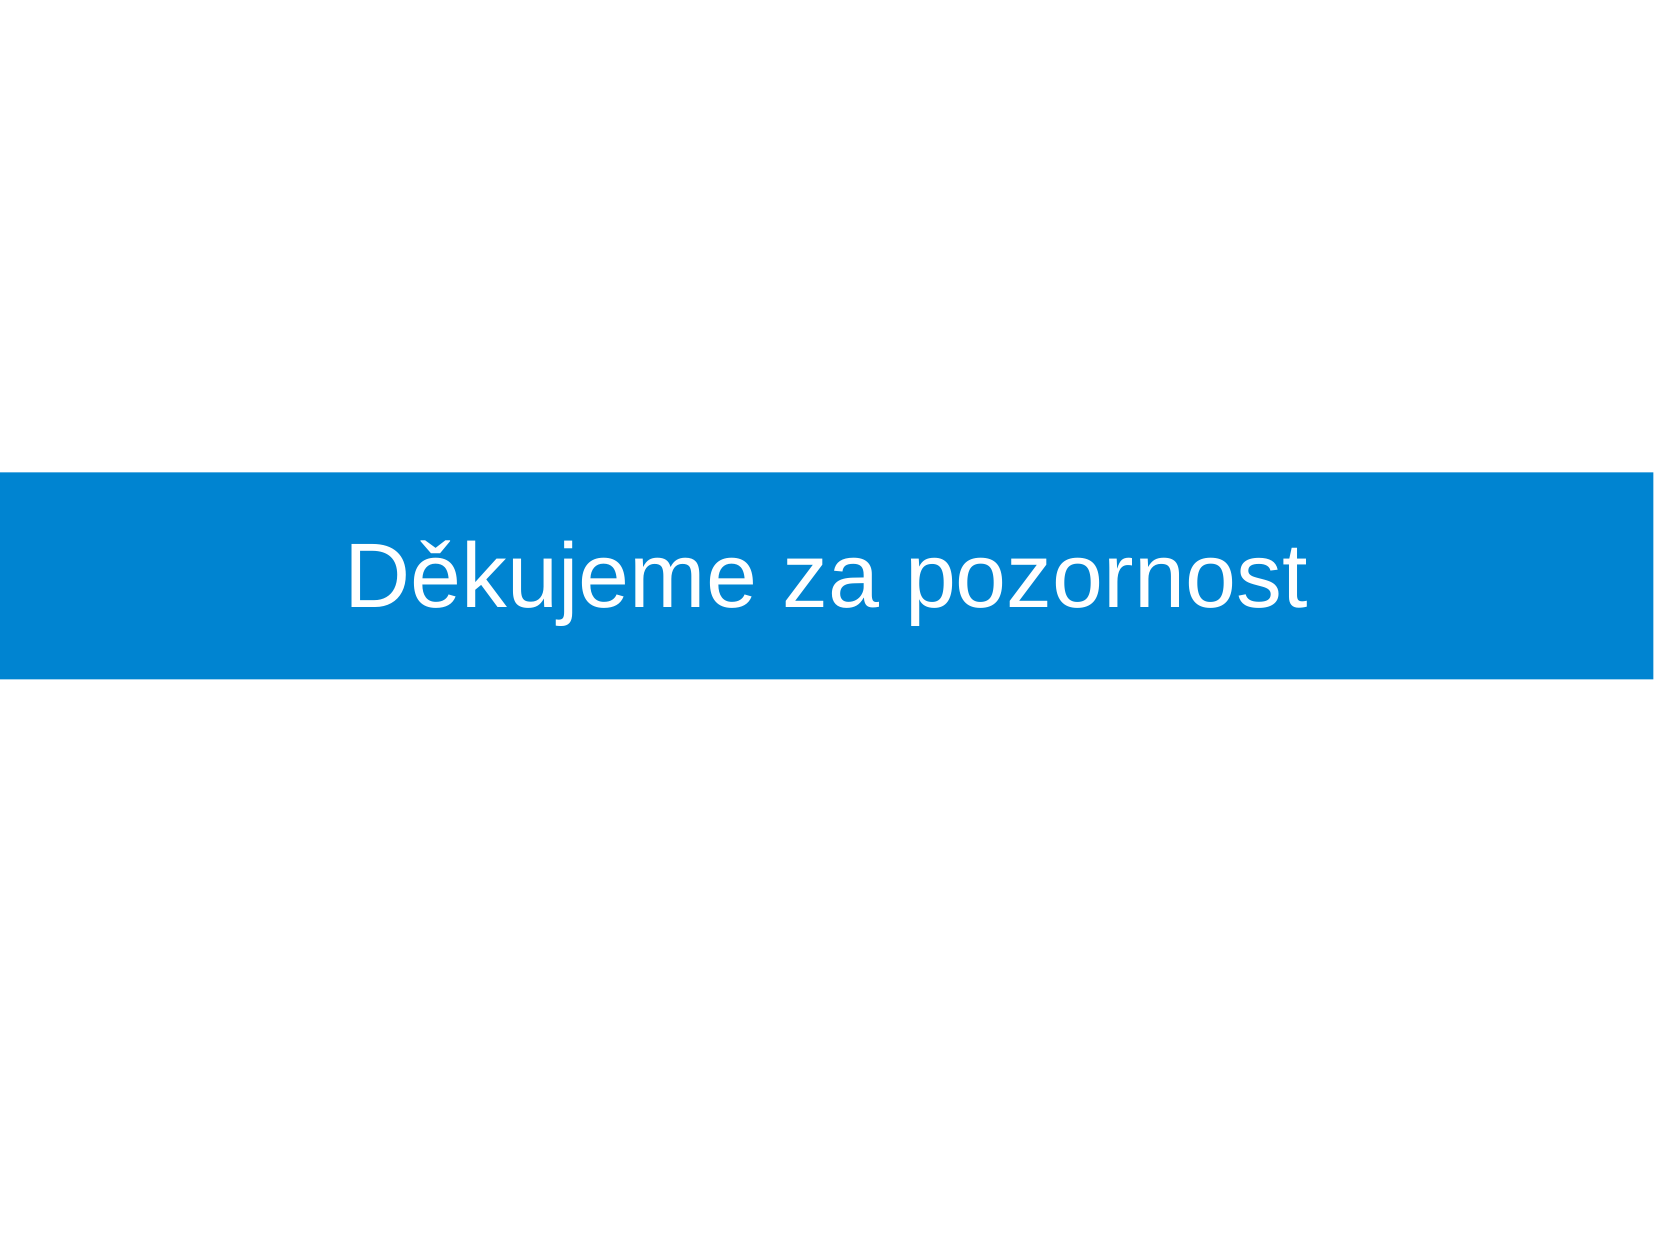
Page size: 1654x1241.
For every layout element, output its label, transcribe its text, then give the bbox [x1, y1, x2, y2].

title Děkujeme za pozornost [0, 472, 1654, 680]
